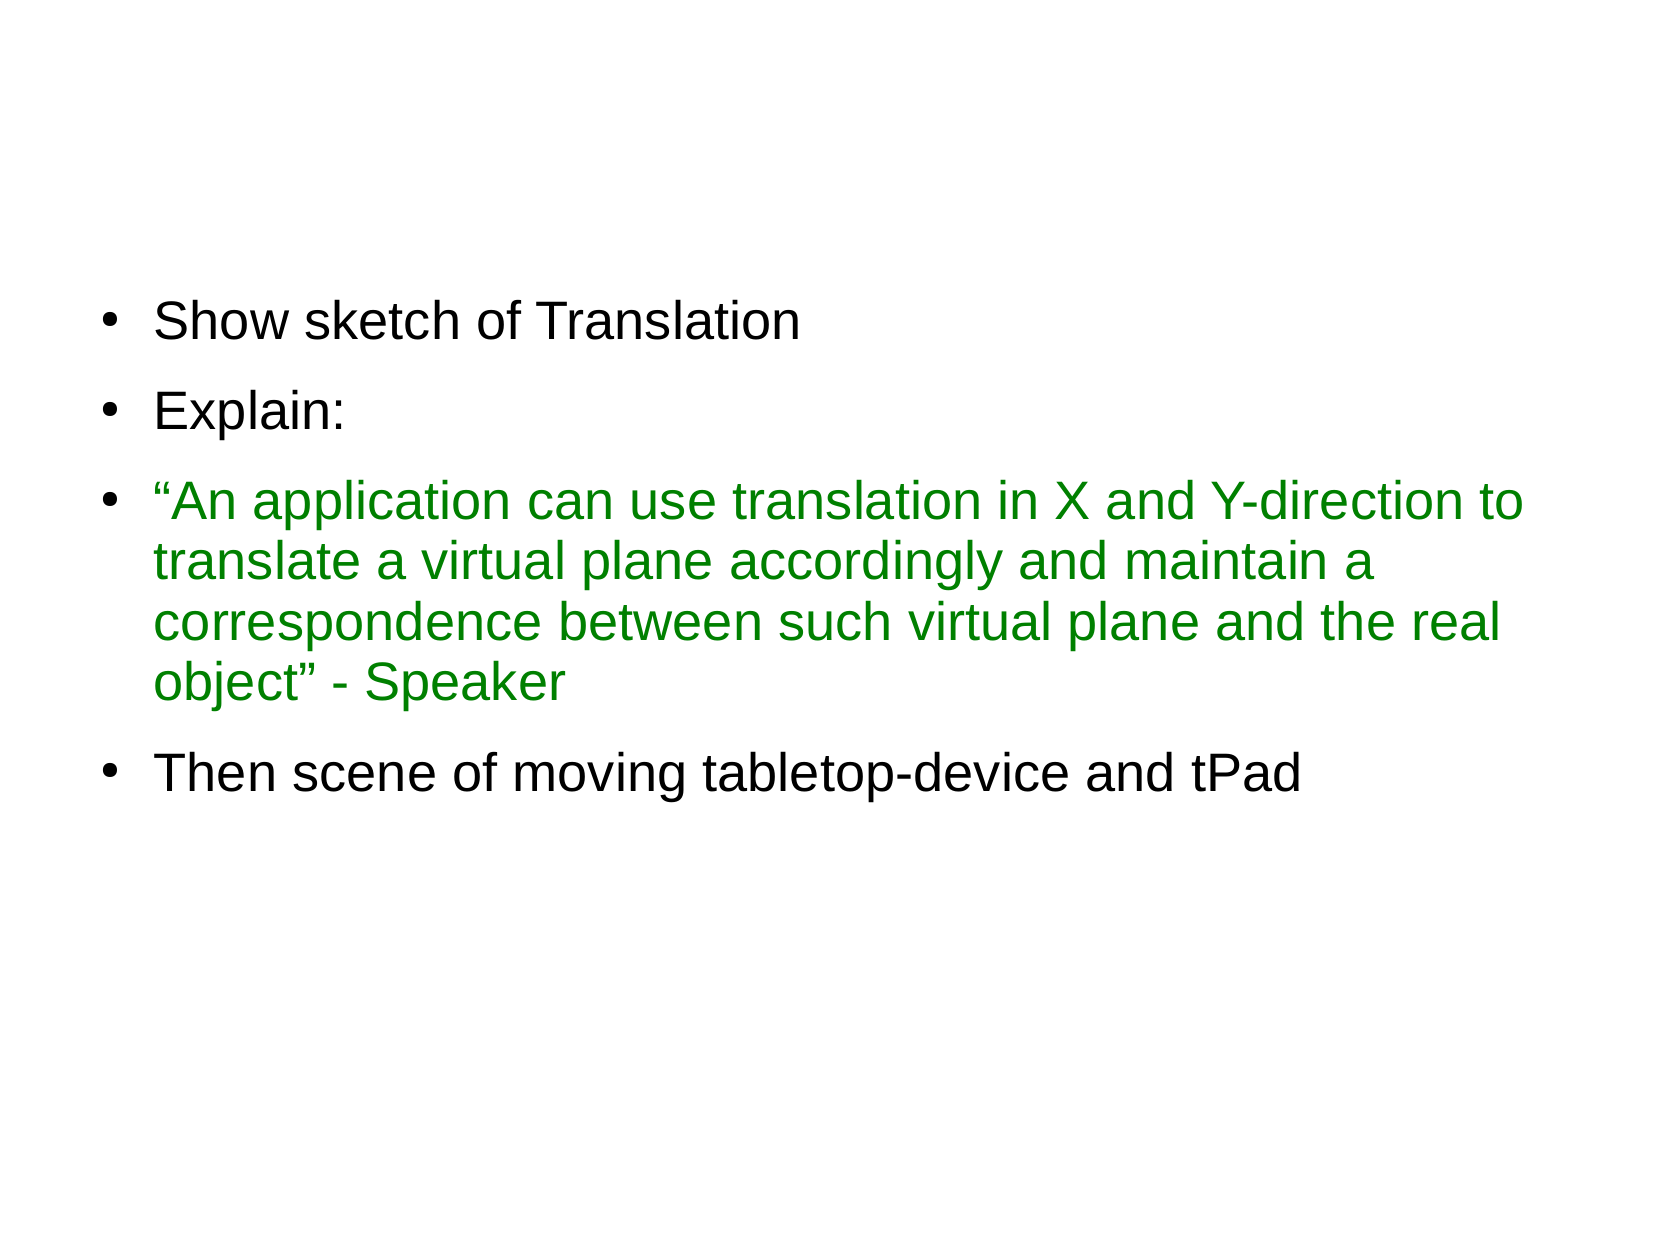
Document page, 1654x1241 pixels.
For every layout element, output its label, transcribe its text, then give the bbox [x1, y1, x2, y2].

list Show sketch of Translation Explain: “An application can use translation in X and Y-direction to translate a virtual plane accordingly and maintain a correspondence between such virtual plane and the real object” - Speaker Then scene of moving tabletop-device and tPad [82, 290, 1571, 1109]
